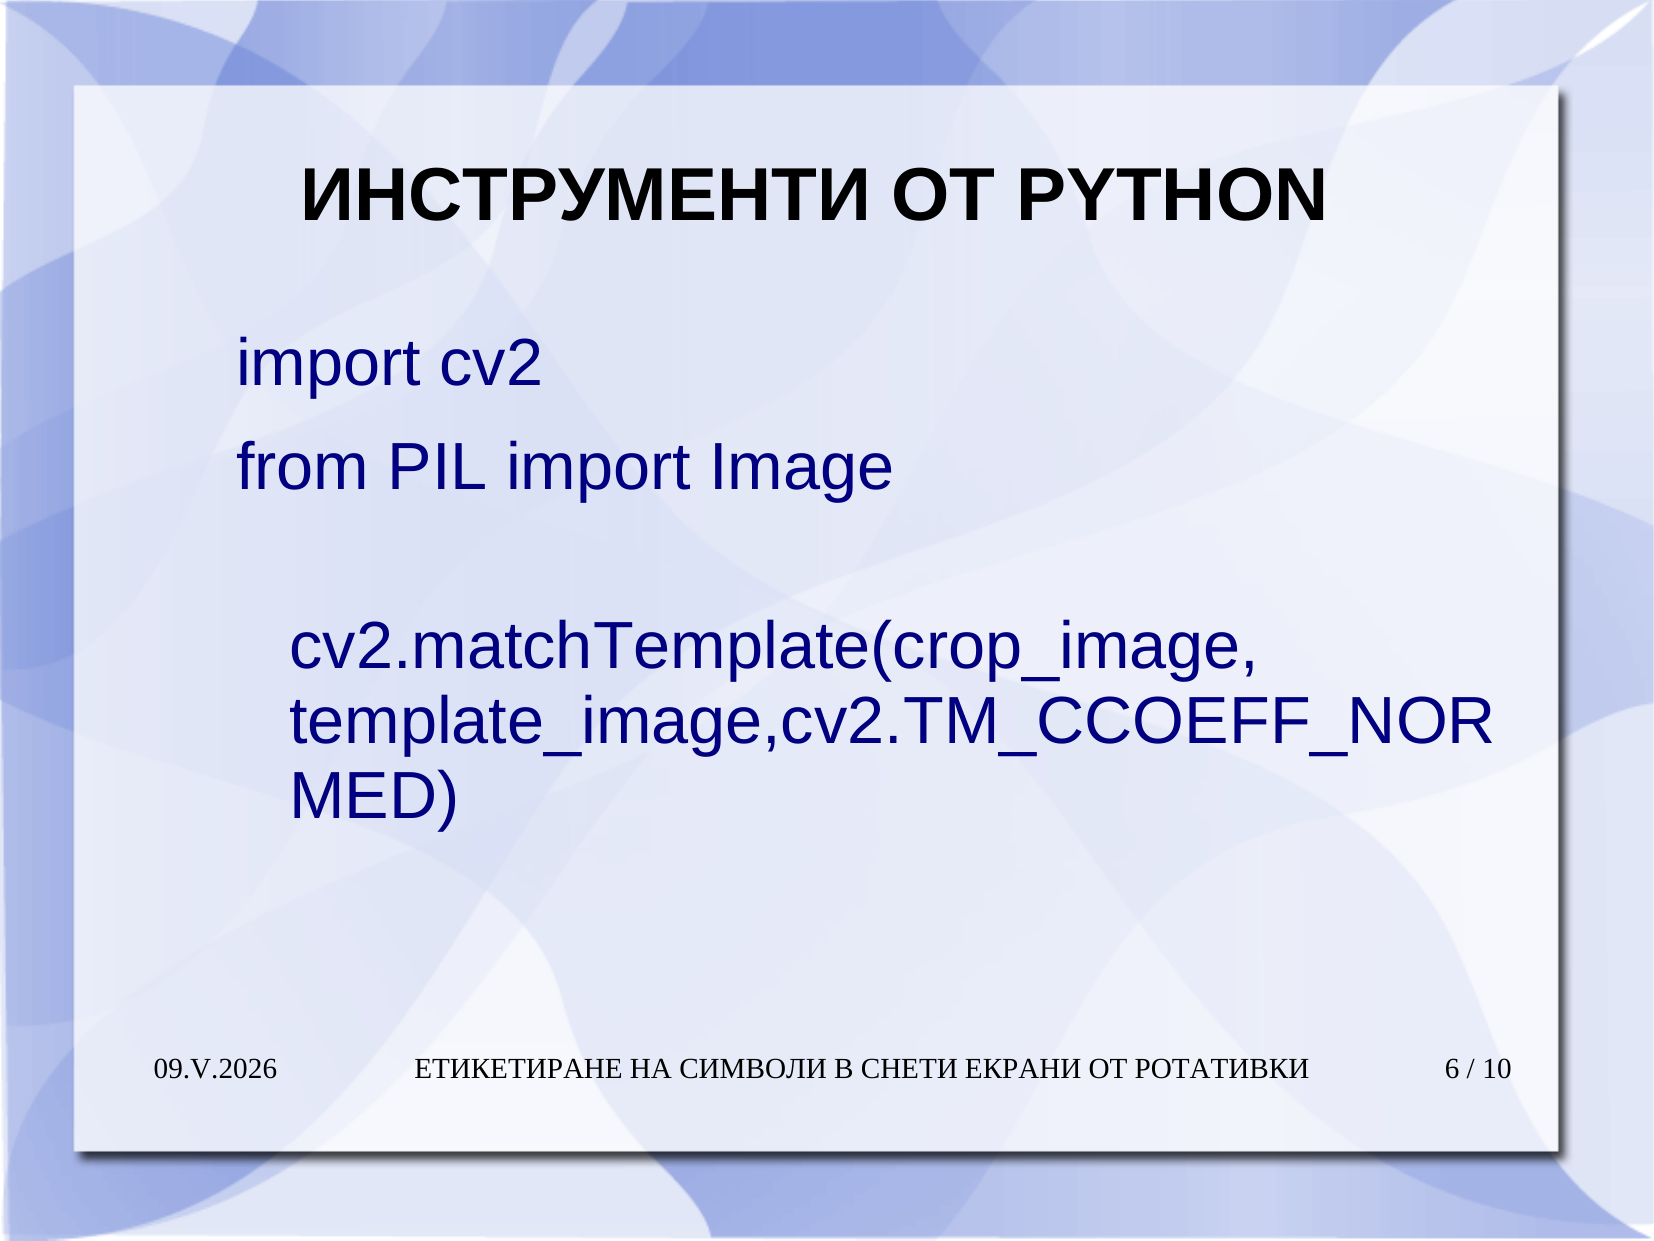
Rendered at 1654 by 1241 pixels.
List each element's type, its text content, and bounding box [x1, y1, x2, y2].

list import cv2 from PIL import Image cv2.matchTemplate(crop_image, template_image,cv2.TM_CCOEFF_NORMED) [147, 324, 1506, 1034]
picture [0, 0, 1654, 1241]
title Инструменти от Python [88, 90, 1542, 298]
